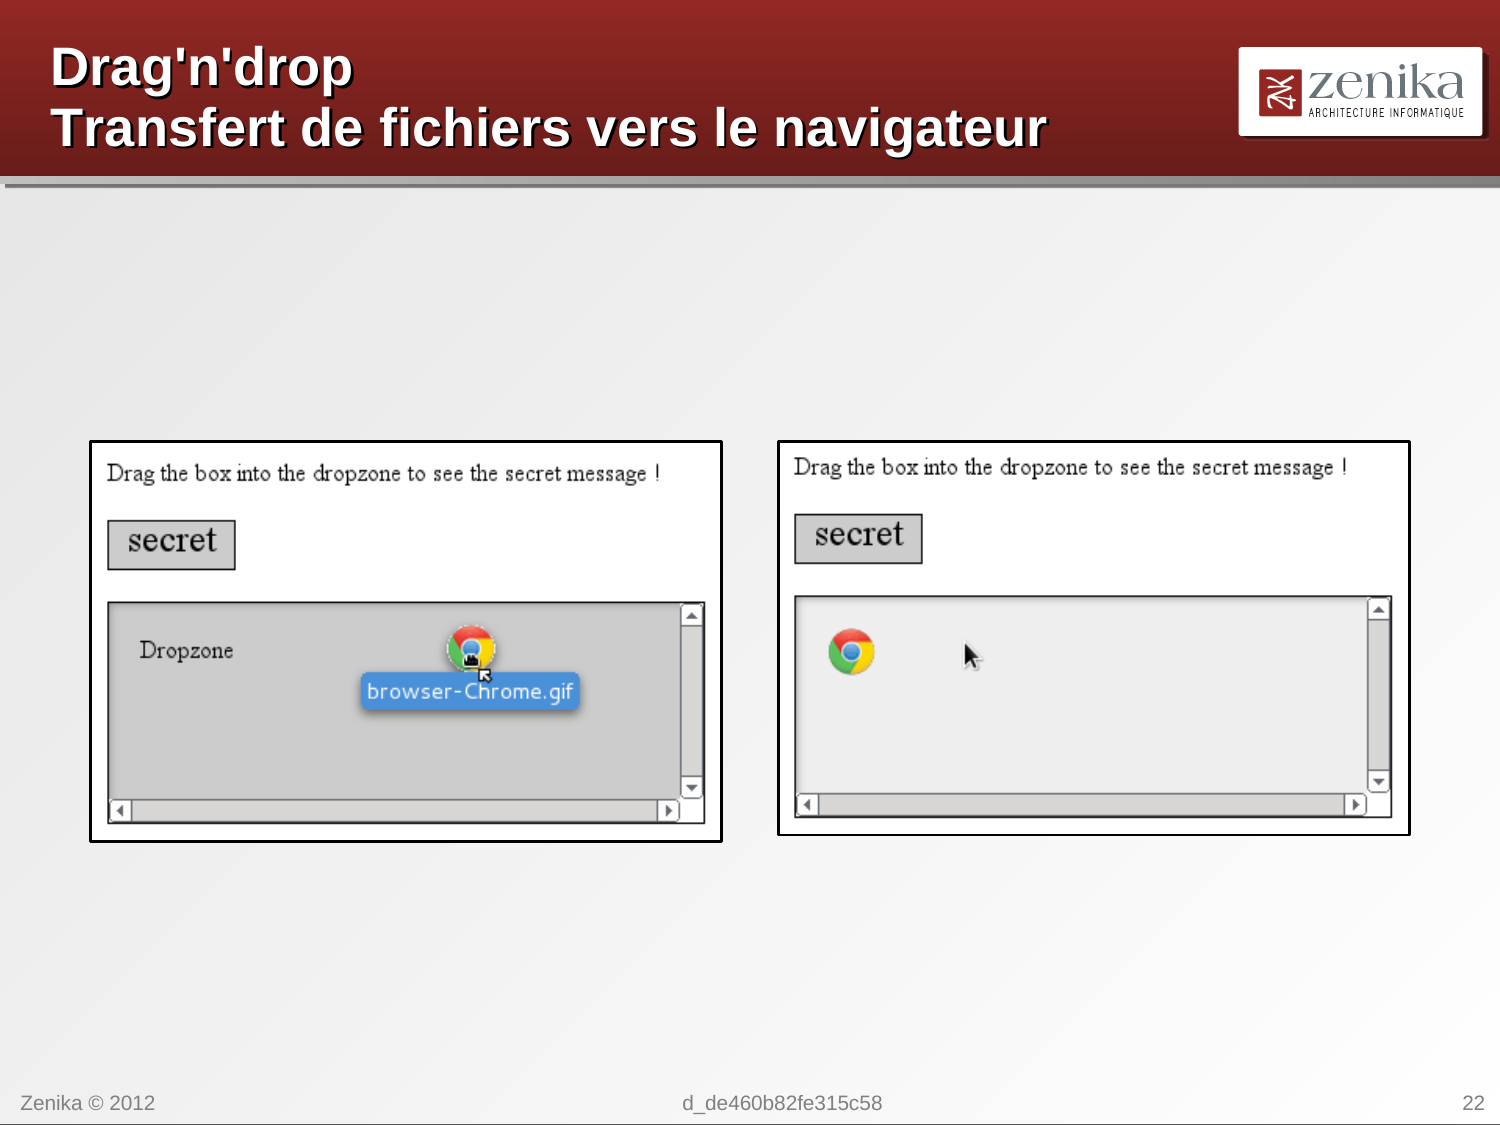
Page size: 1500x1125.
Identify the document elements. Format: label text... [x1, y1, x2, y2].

picture [779, 442, 1408, 834]
picture [1257, 58, 1464, 125]
title Drag'n'drop Transfert de fichiers vers le navigateur [50, 15, 1206, 180]
picture [92, 442, 721, 840]
